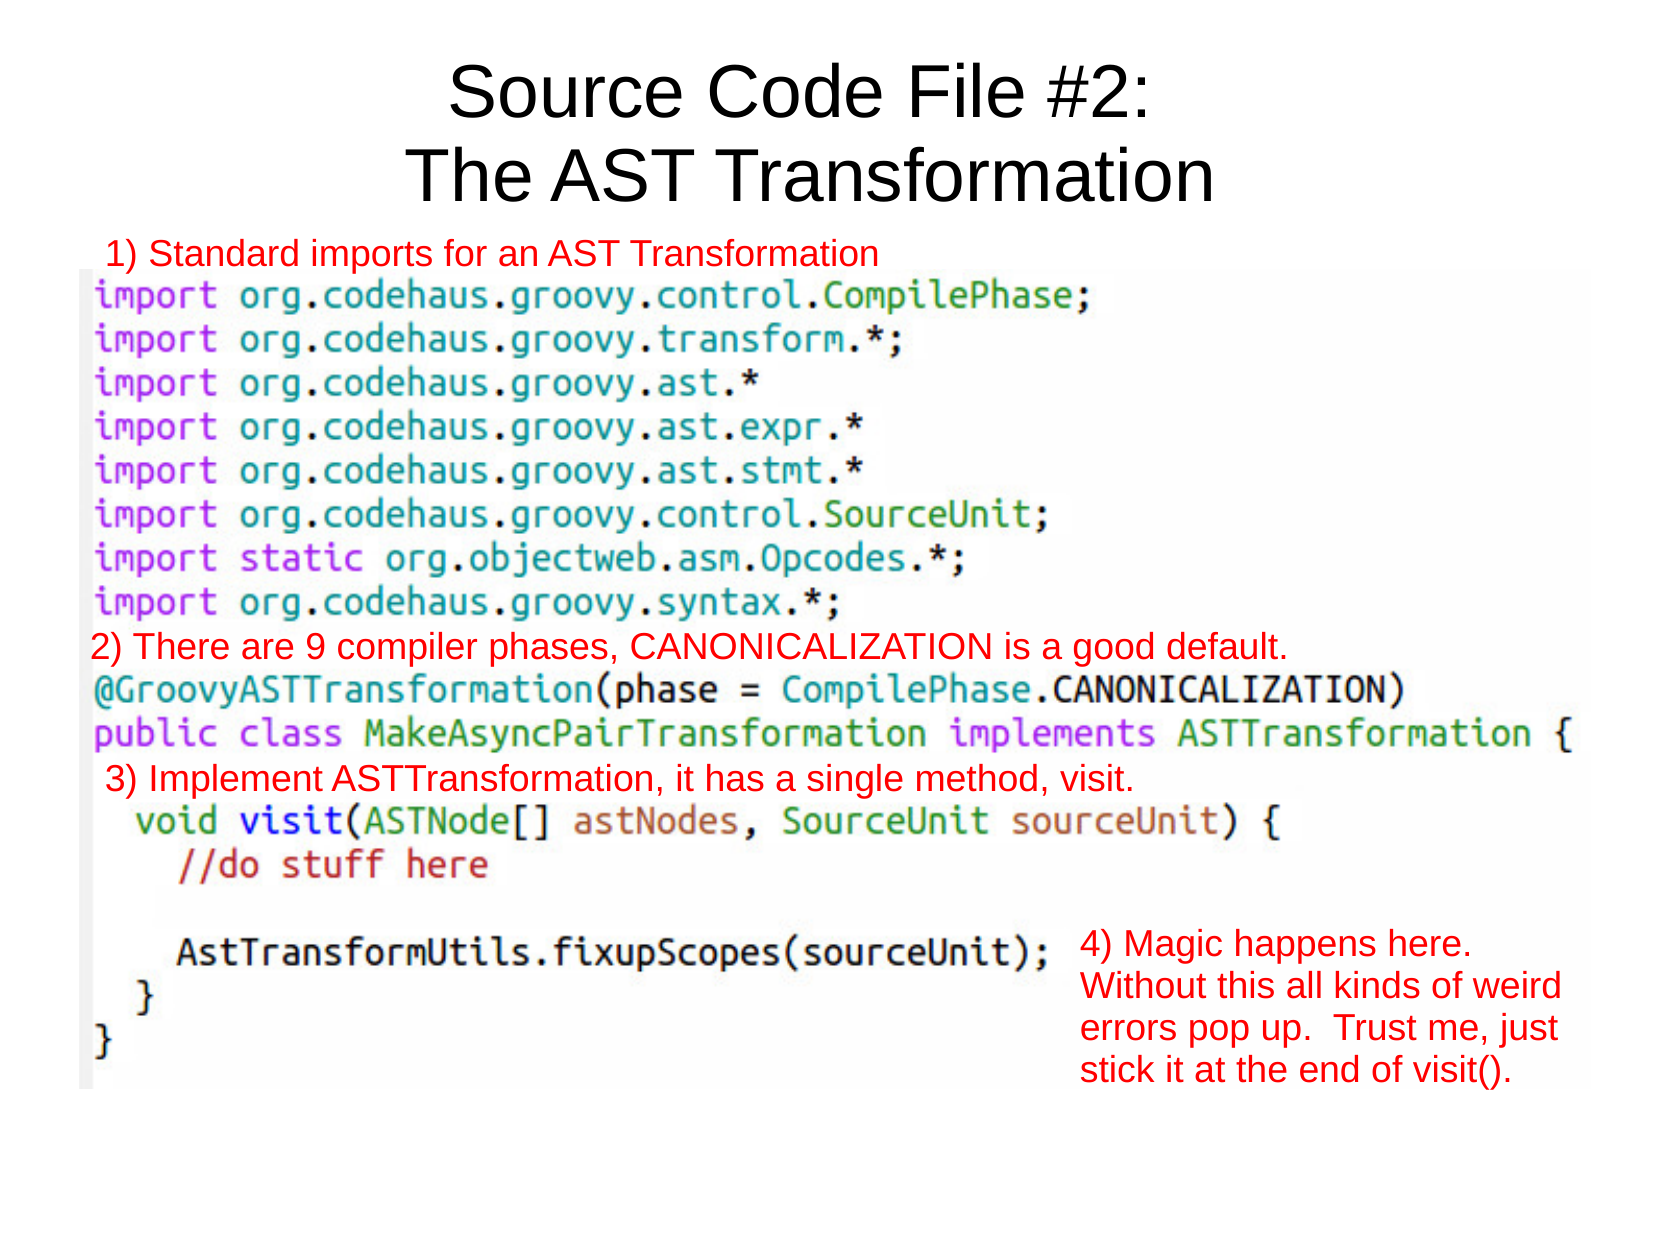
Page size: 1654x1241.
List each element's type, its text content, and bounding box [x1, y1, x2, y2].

text_box 3) Implement ASTTransformation, it has a single method, visit. [90, 750, 1306, 807]
picture [79, 676, 1591, 1089]
picture [79, 269, 1591, 618]
text_box 4) Magic happens here. Without this all kinds of weird errors pop up. Trust me, just stick it at the end of visit(). [1065, 915, 1621, 1098]
text_box 2) There are 9 compiler phases, CANONICALIZATION is a good default. [75, 618, 1654, 676]
text_box Source Code File #2: The AST Transformation [390, 42, 1261, 226]
text_box 1) Standard imports for an AST Transformation [90, 225, 1081, 282]
